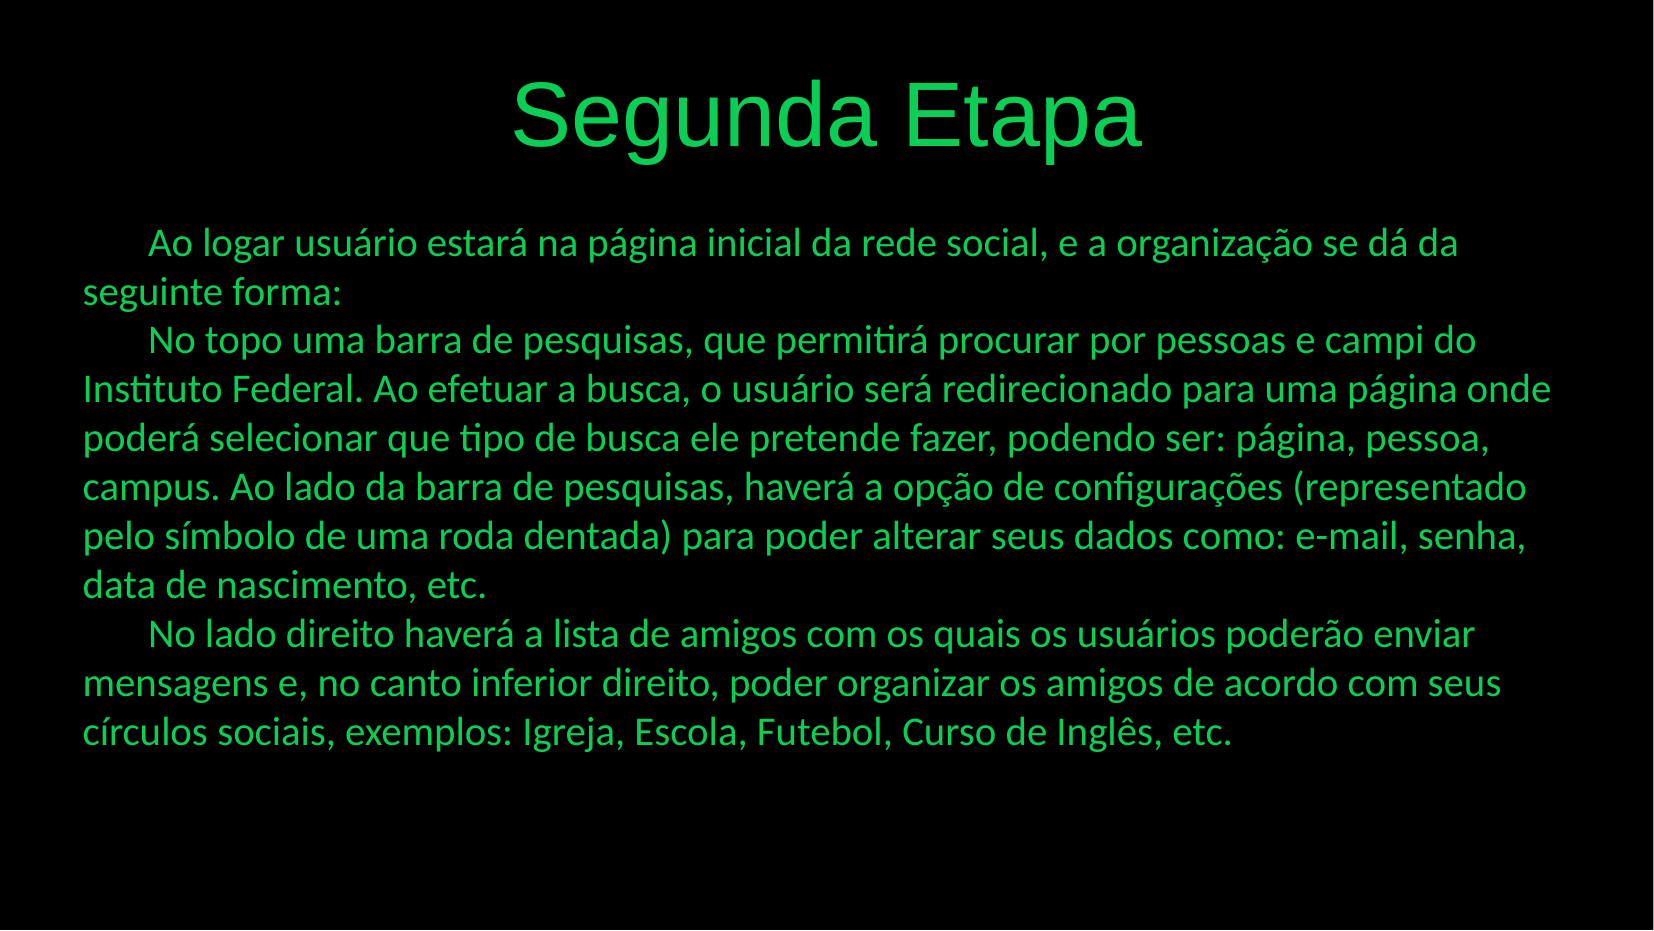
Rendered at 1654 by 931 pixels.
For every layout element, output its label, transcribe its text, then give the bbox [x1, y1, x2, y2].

title Segunda Etapa [82, 37, 1571, 193]
list Ao logar usuário estará na página inicial da rede social, e a organização se dá da seguinte forma: No topo uma barra de pesquisas, que permitirá procurar por pessoas e campi do Instituto Federal. Ao efetuar a busca, o usuário será redirecionado para uma página onde poderá selecionar que tipo de busca ele pretende fazer, podendo ser: página, pessoa, campus. Ao lado da barra de pesquisas, haverá a opção de configurações (representado pelo símbolo de uma roda dentada) para poder alterar seus dados como: e-mail, senha, data de nascimento, etc. No lado direito haverá a lista de amigos com os quais os usuários poderão enviar mensagens e, no canto inferior direito, poder organizar os amigos de acordo com seus círculos sociais, exemplos: Igreja, Escola, Futebol, Curso de Inglês, etc. [82, 217, 1571, 757]
